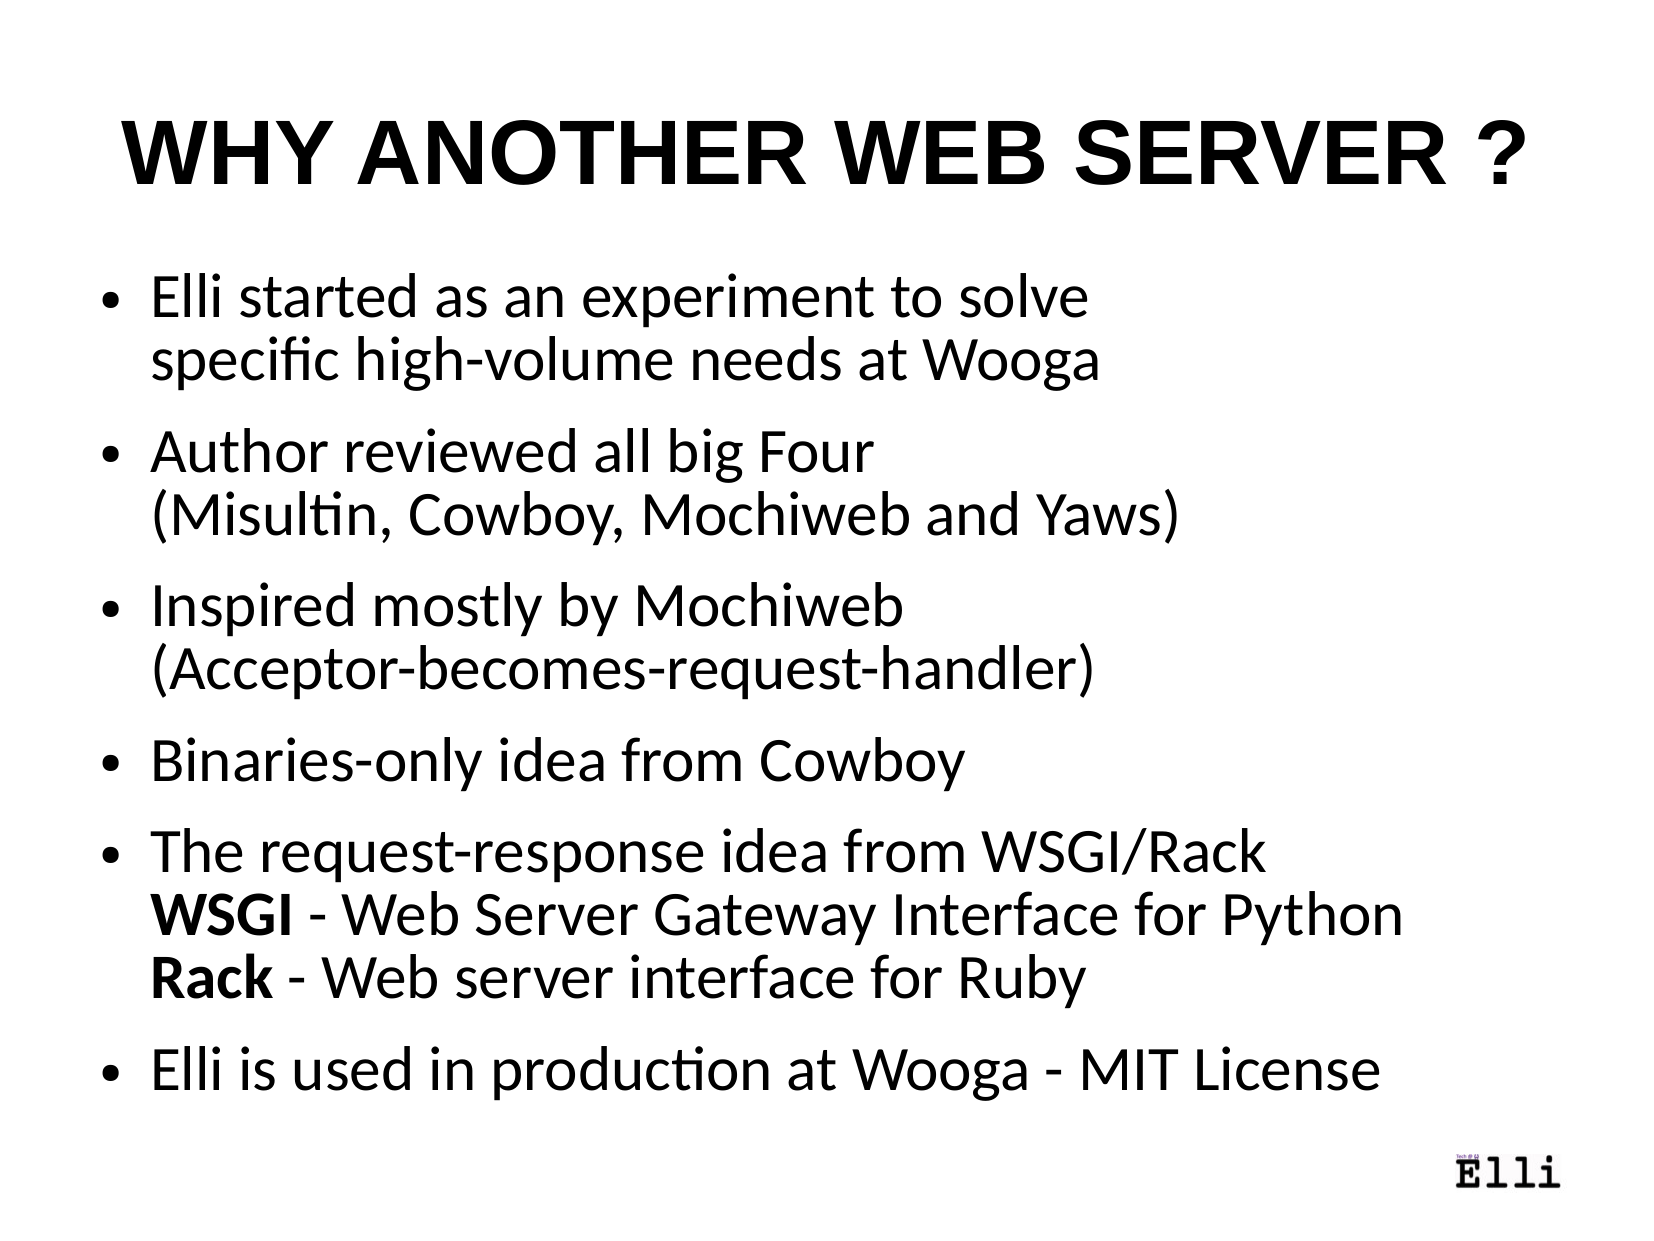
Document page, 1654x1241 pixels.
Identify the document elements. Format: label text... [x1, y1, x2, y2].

picture [1455, 1154, 1573, 1193]
list Elli started as an experiment to solve specific high-volume needs at Wooga Author reviewed all big Four (Misultin, Cowboy, Mochiweb and Yaws) Inspired mostly by Mochiweb (Acceptor-becomes-request-handler) Binaries-only idea from Cowboy The request-response idea from WSGI/Rack WSGI - Web Server Gateway Interface for Python Rack - Web server interface for Ruby Elli is used in production at Wooga - MIT License [82, 270, 1571, 1111]
title WHY ANOTHER WEB SERVER ? [82, 49, 1571, 257]
